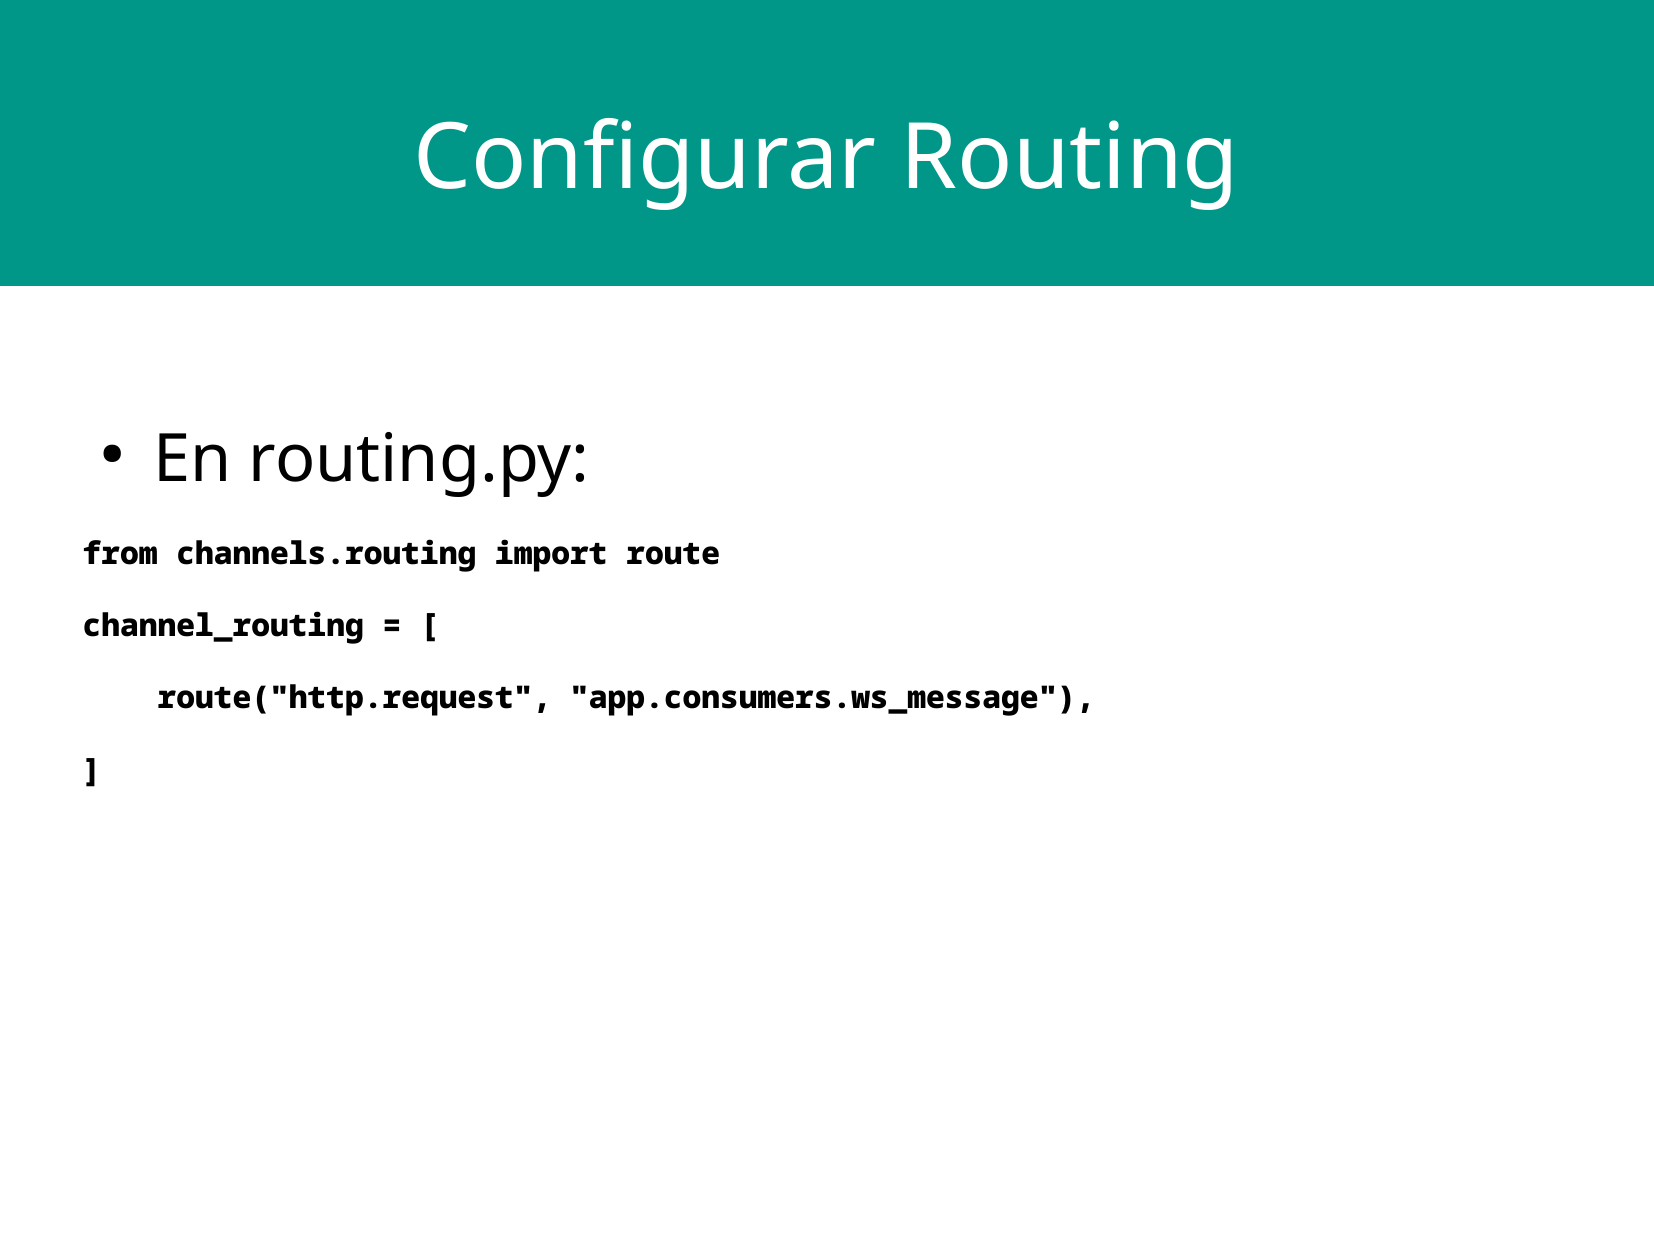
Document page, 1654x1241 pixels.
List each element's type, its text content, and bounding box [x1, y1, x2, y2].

title Configurar Routing [82, 49, 1571, 257]
list En routing.py: from channels.routing import route channel_routing = [ route("http.request", "app.consumers.ws_message"), ] [82, 290, 1571, 1010]
